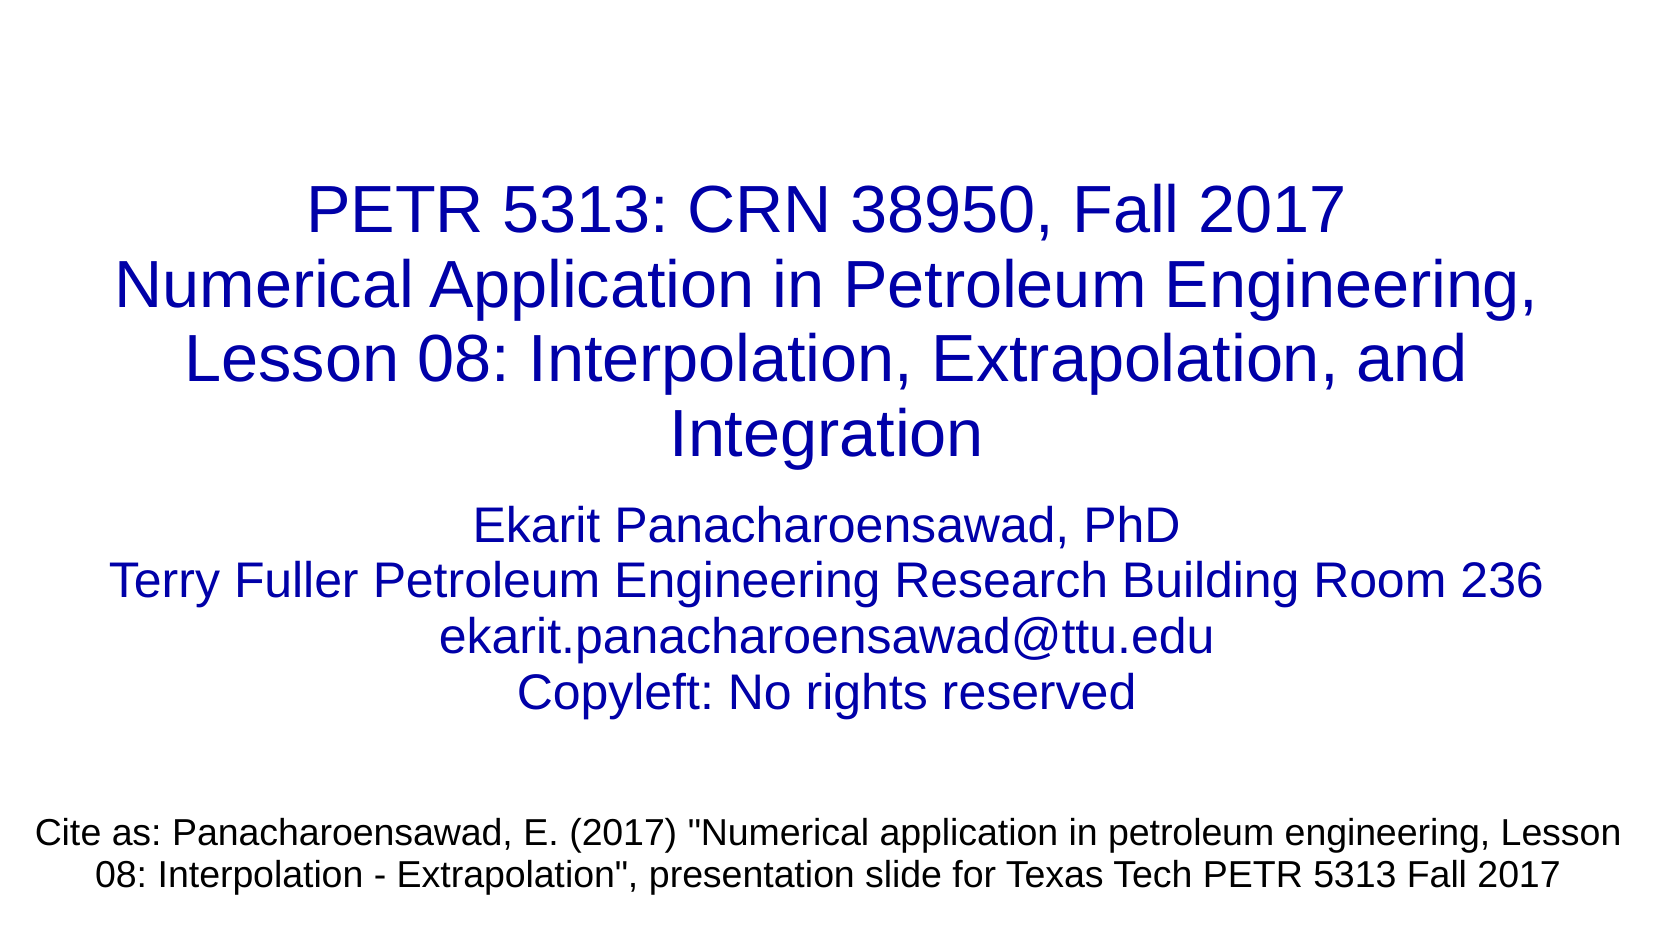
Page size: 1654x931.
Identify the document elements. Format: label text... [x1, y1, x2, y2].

text_box Cite as: Panacharoensawad, E. (2017) "Numerical application in petroleum engineering, Lesson 08: Interpolation - Extrapolation", presentation slide for Texas Tech PETR 5313 Fall 2017 [18, 803, 1639, 914]
title PETR 5313: CRN 38950, Fall 2017 Numerical Application in Petroleum Engineering, Lesson 08: Interpolation, Extrapolation, and Integration [28, 172, 1626, 470]
title Ekarit Panacharoensawad, PhD Terry Fuller Petroleum Engineering Research Building Room 236 ekarit.panacharoensawad@ttu.edu Copyleft: No rights reserved [28, 496, 1626, 721]
